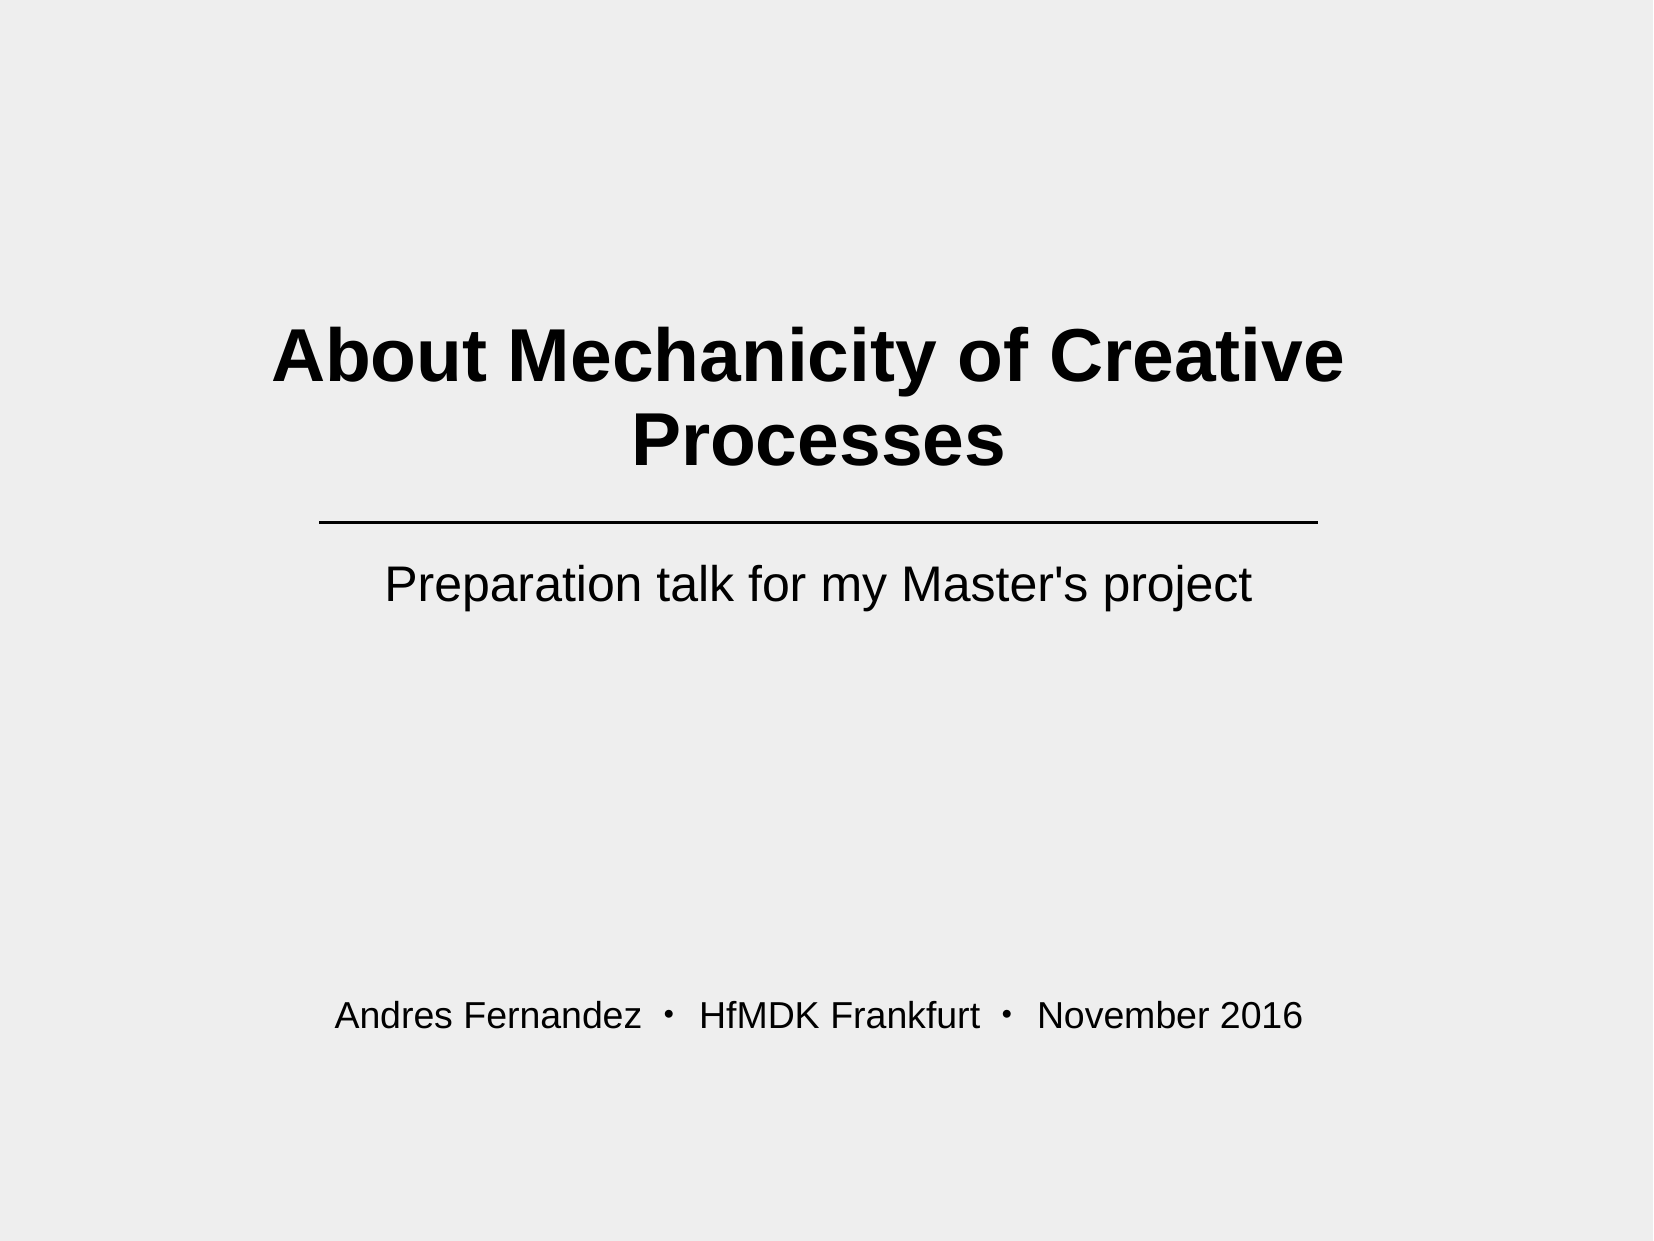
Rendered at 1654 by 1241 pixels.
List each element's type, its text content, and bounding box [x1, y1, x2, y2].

subtitle About Mechanicity of Creative Processes Preparation talk for my Master's project Andres Fernandez・HfMDK Frankfurt・November 2016 [75, 90, 1563, 1096]
